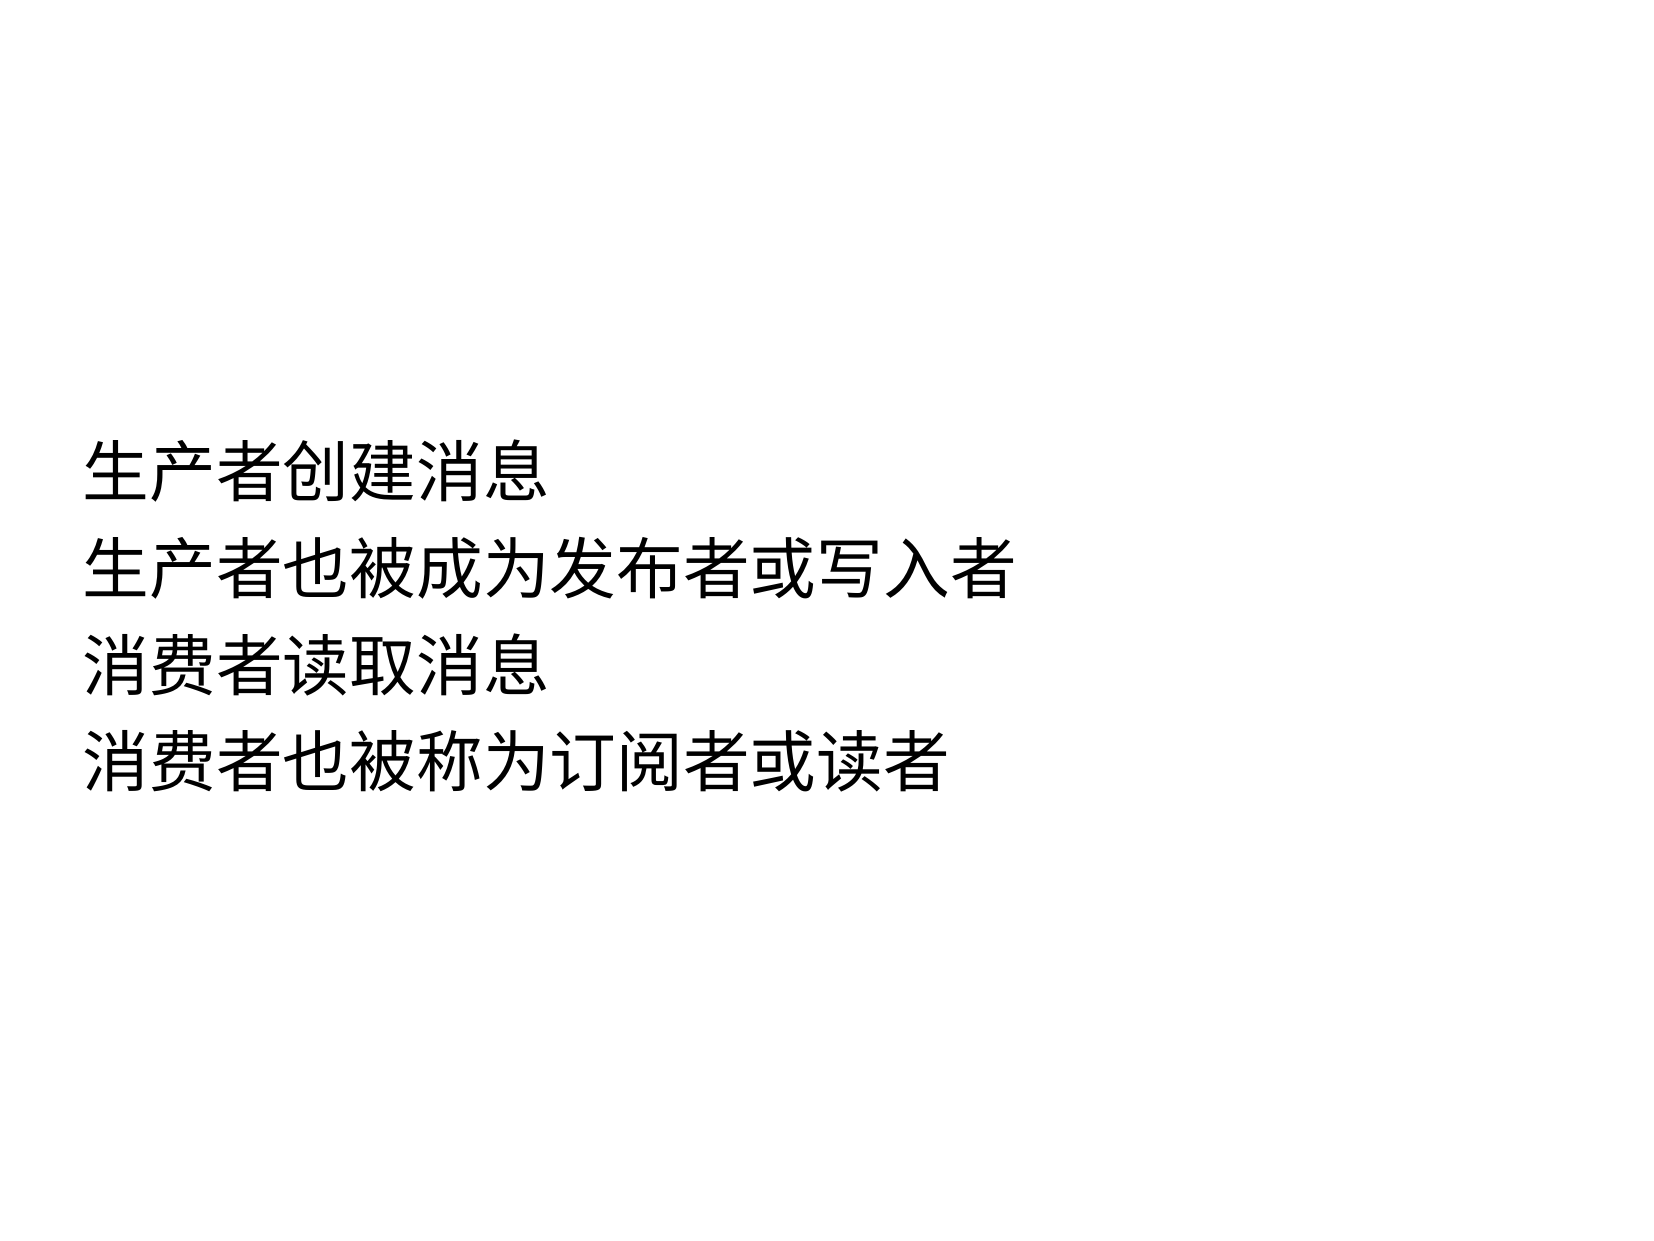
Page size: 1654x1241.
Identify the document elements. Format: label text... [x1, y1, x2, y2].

subtitle 生产者创建消息 生产者也被成为发布者或写入者 消费者读取消息 消费者也被称为订阅者或读者 [82, 290, 1571, 1010]
